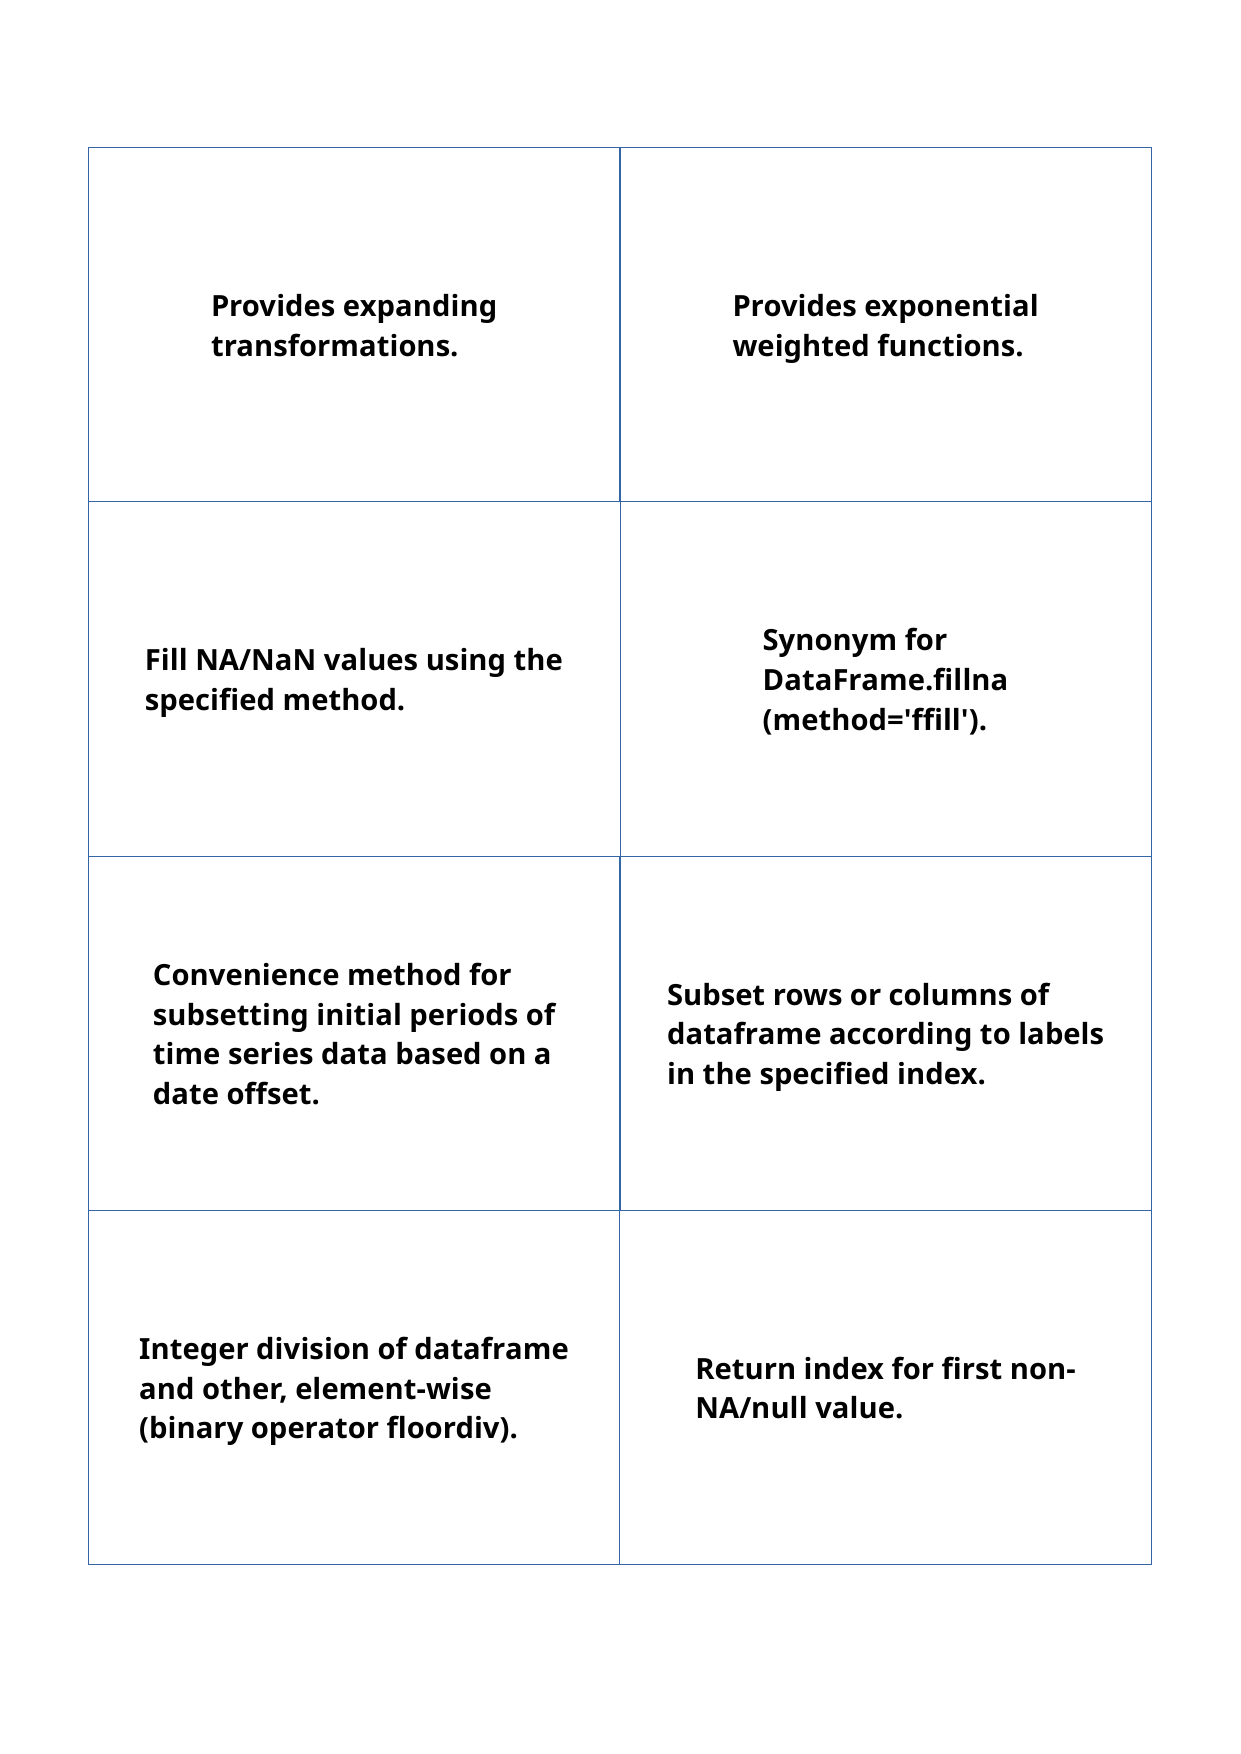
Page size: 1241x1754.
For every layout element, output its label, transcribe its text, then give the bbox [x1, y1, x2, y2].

text_box Convenience method for subsetting initial periods of time series data based on a date offset. [88, 856, 620, 1210]
text_box Subset rows or columns of dataframe according to labels in the specified index. [620, 856, 1152, 1210]
text_box Provides exponential weighted functions. [620, 147, 1152, 501]
text_box Synonym for DataFrame.fillna (method='ffill'). [620, 501, 1152, 856]
text_box Provides expanding transformations. [88, 147, 620, 501]
text_box Integer division of dataframe and other, element-wise (binary operator floordiv). [88, 1210, 619, 1565]
text_box Fill NA/NaN values using the specified method. [88, 501, 620, 856]
text_box Return index for first non- NA/null value. [619, 1210, 1152, 1565]
